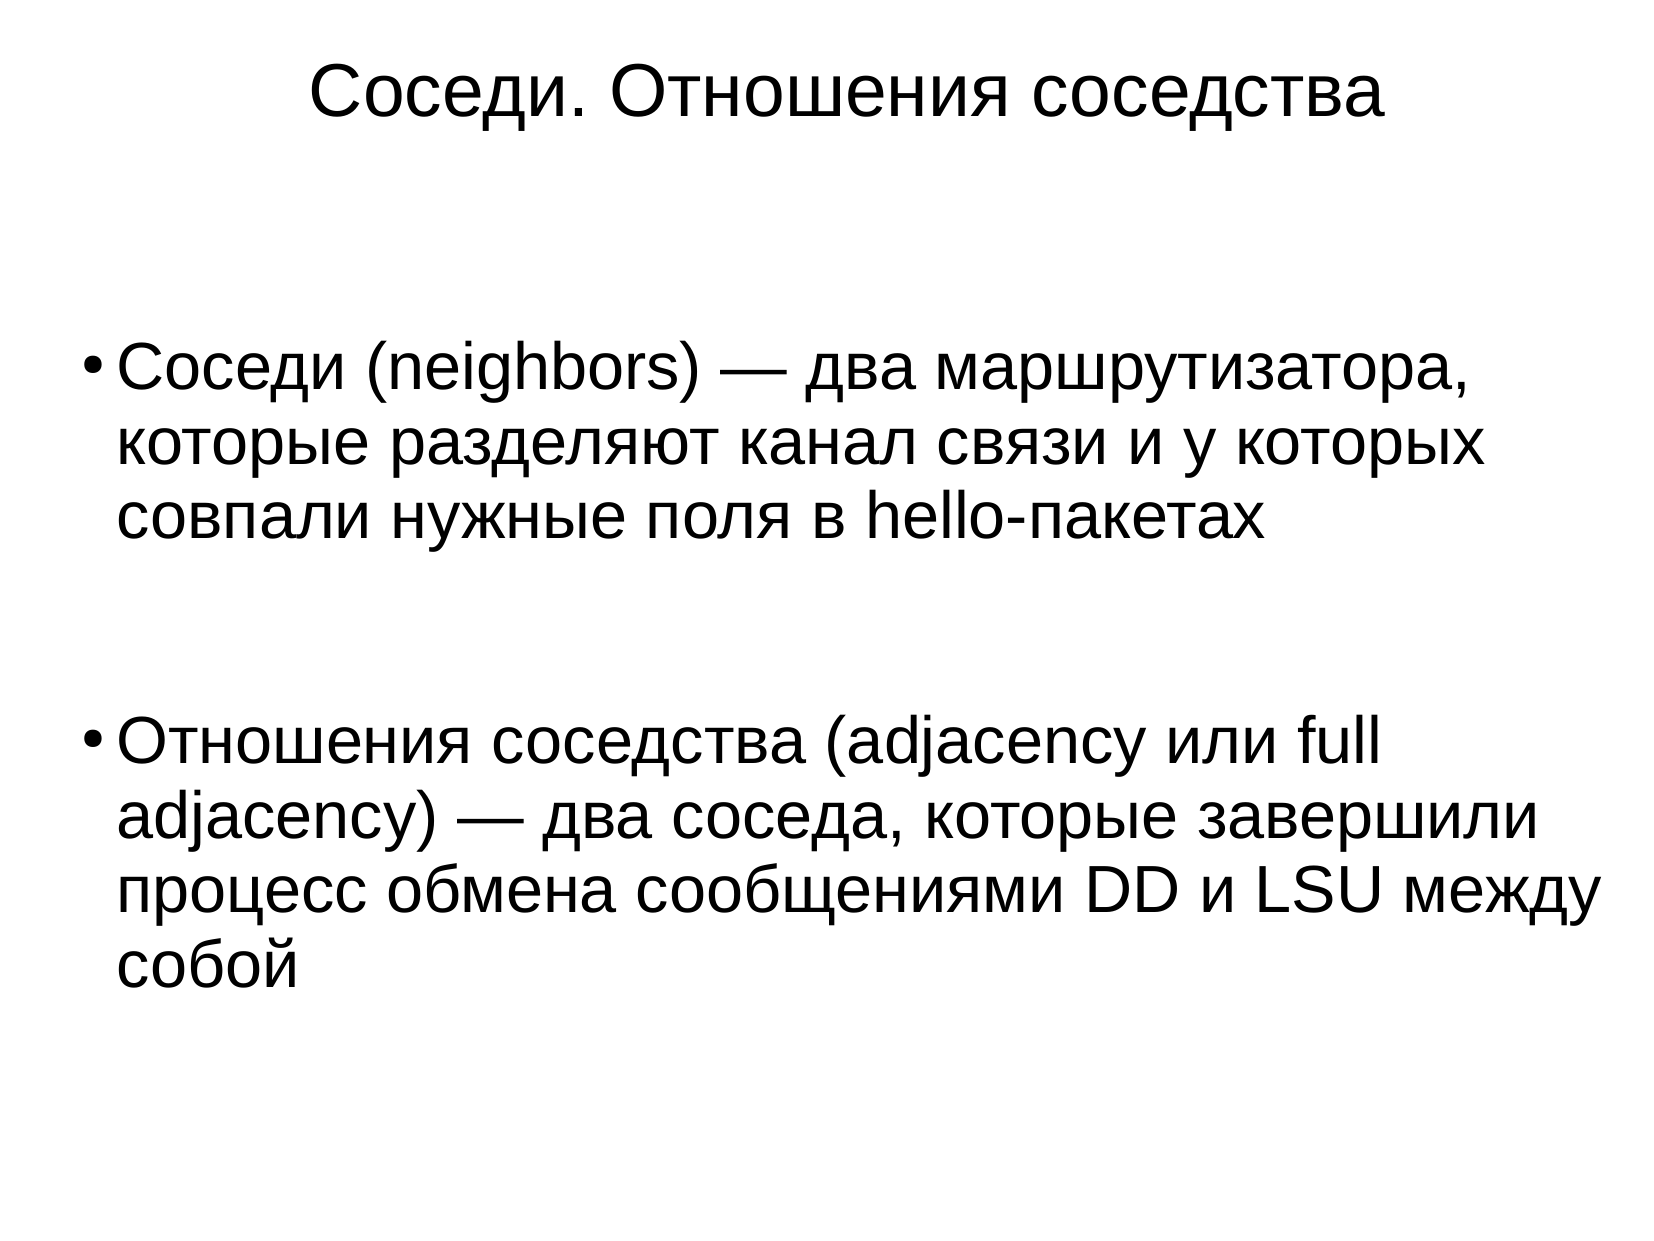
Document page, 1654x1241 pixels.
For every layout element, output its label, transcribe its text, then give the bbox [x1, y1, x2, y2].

text_box Соседи (neighbors) — два маршрутизатора, которые разделяют канал связи и у которых совпали нужные поля в hello-пакетах Отношения соседства (adjacency или full adjacency) — два соседа, которые завершили процесс обмена сообщениями DD и LSU между собой [45, 168, 1613, 1163]
title Соседи. Отношения соседства [82, 48, 1613, 133]
